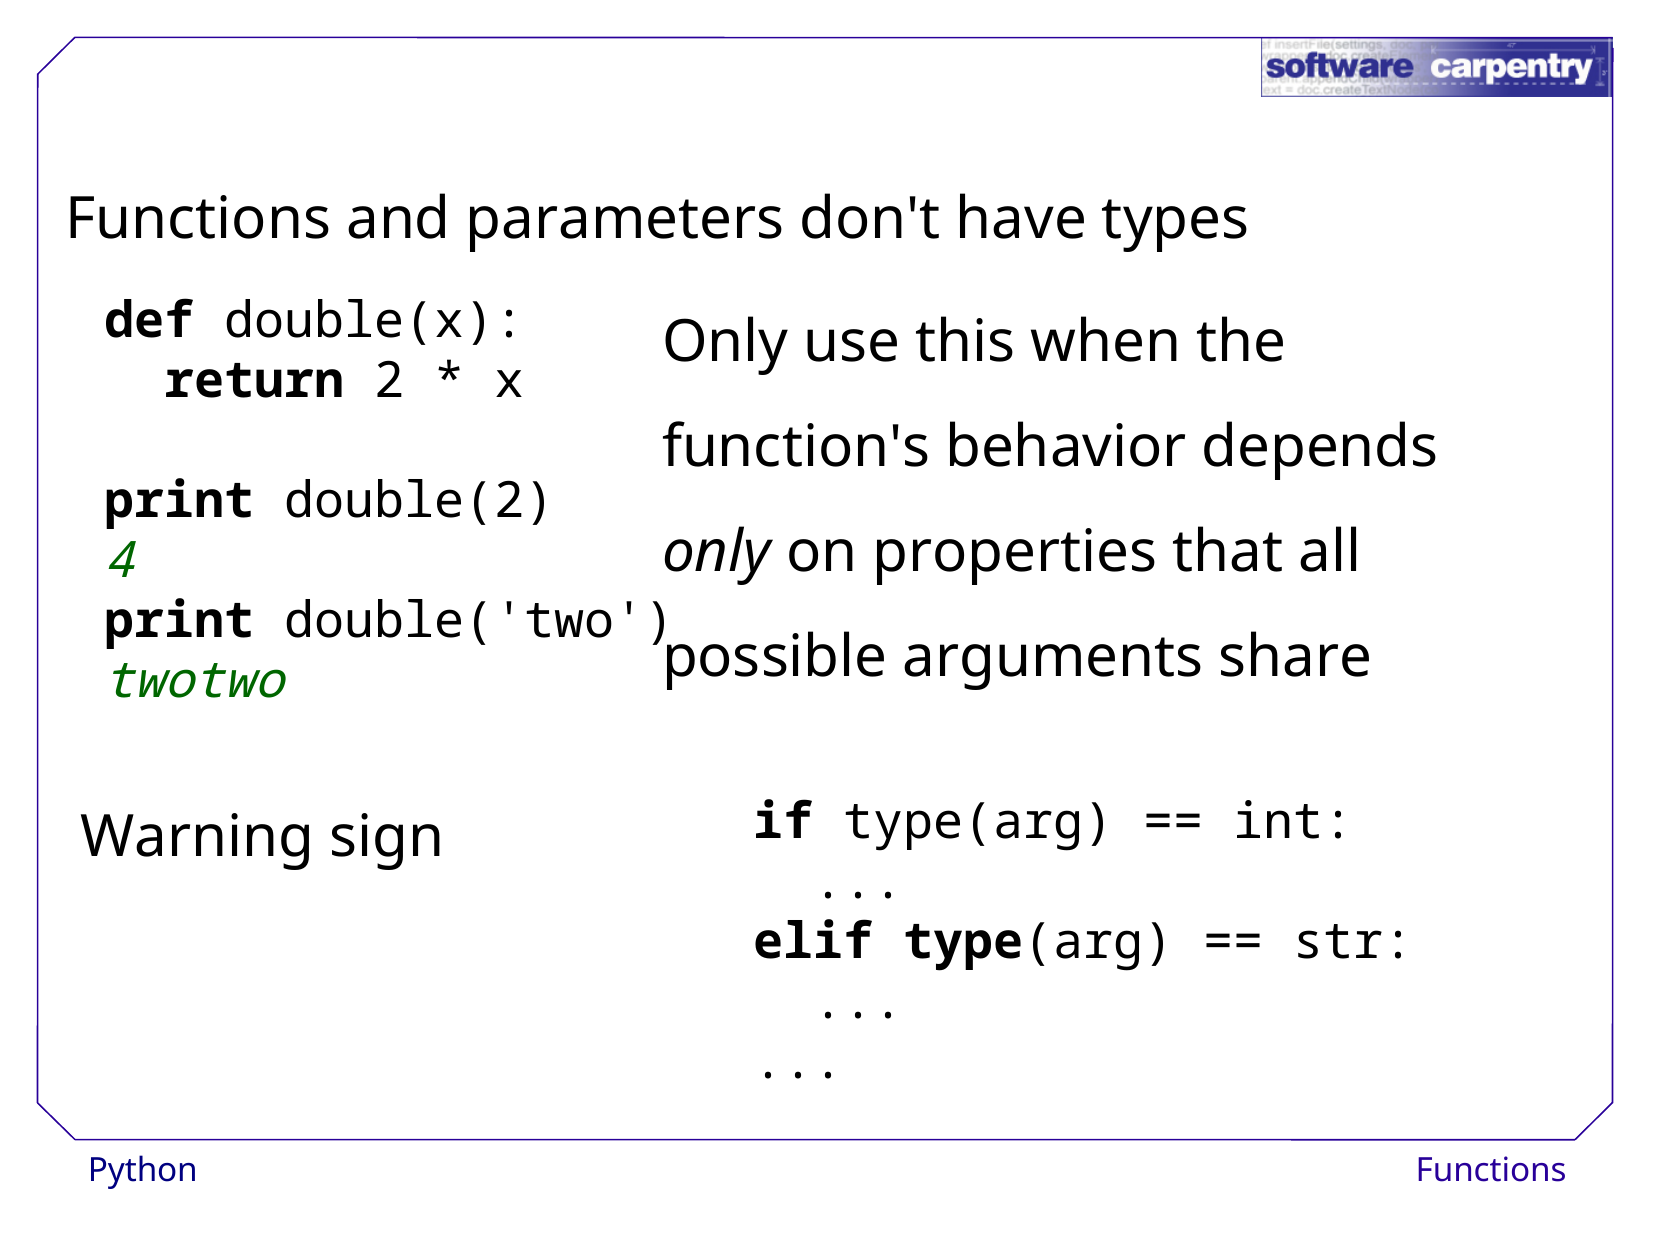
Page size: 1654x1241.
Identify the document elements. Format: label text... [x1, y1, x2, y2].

text_box if type(arg) == int: ... elif type(arg) == str: ... ... [738, 780, 1347, 1112]
picture [1261, 39, 1613, 97]
text_box Only use this when the function's behavior depends only on properties that all possible arguments share [647, 260, 1604, 697]
text_box def double(x): return 2 * x print double(2) 4 print double('two') twotwo [89, 279, 629, 753]
text_box Warning sign [65, 754, 610, 876]
text_box Functions and parameters don't have types [50, 138, 1415, 259]
